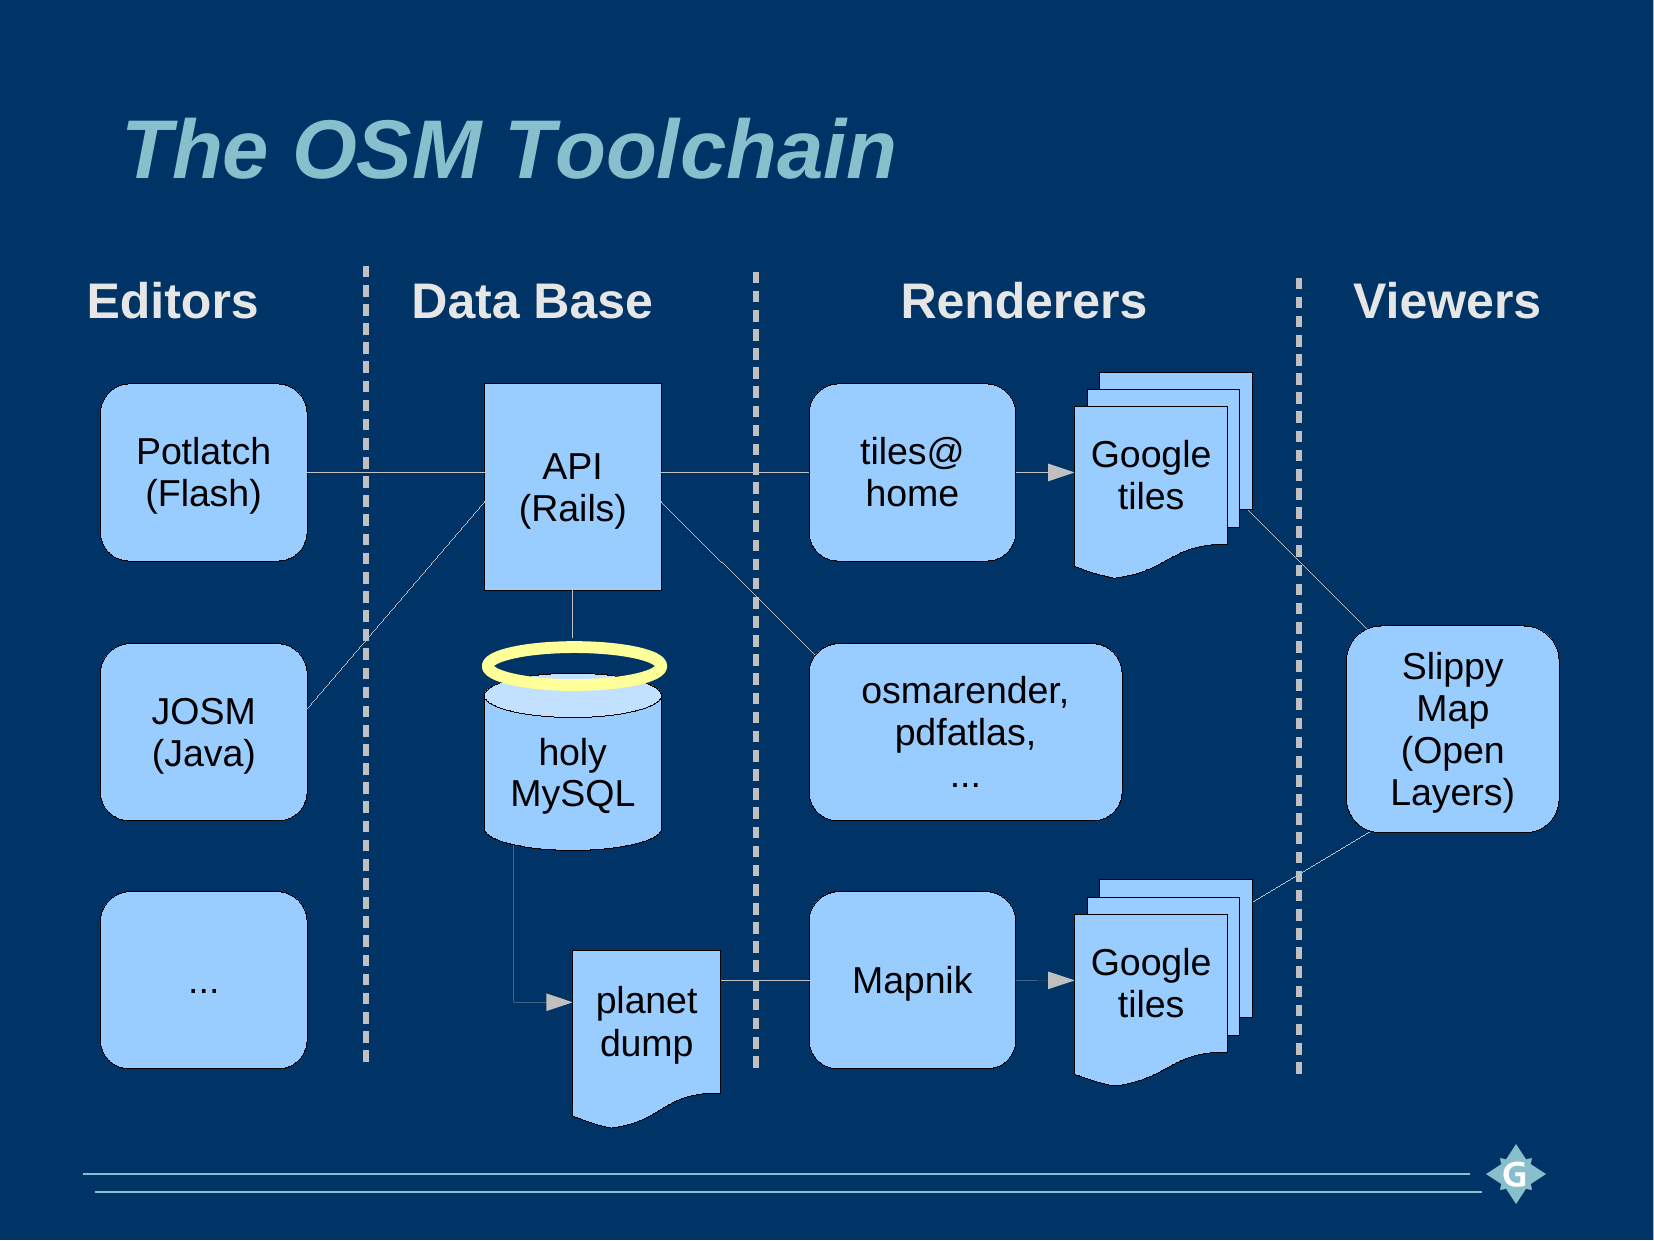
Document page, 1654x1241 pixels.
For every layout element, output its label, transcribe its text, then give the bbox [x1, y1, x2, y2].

text_box Data Base [396, 265, 669, 357]
title The OSM Toolchain [121, 46, 1534, 254]
text_box Renderers [885, 265, 1163, 357]
text_box ... [100, 891, 308, 1069]
text_box Slippy Map (Open Layers) [1346, 625, 1560, 833]
text_box Editors [71, 265, 274, 357]
text_box holy MySQL [484, 698, 662, 851]
text_box planet dump [572, 950, 721, 1129]
text_box API (Rails) [484, 383, 662, 591]
text_box osmarender, pdfatlas, ... [809, 643, 1123, 821]
text_box tiles@ home [809, 383, 1016, 562]
text_box Viewers [1338, 265, 1558, 357]
text_box Google tiles [1074, 879, 1253, 1086]
text_box JOSM (Java) [100, 643, 308, 821]
text_box Mapnik [809, 891, 1016, 1069]
text_box Google tiles [1074, 372, 1253, 579]
text_box Potlatch (Flash) [100, 383, 308, 562]
picture [1486, 1144, 1546, 1204]
